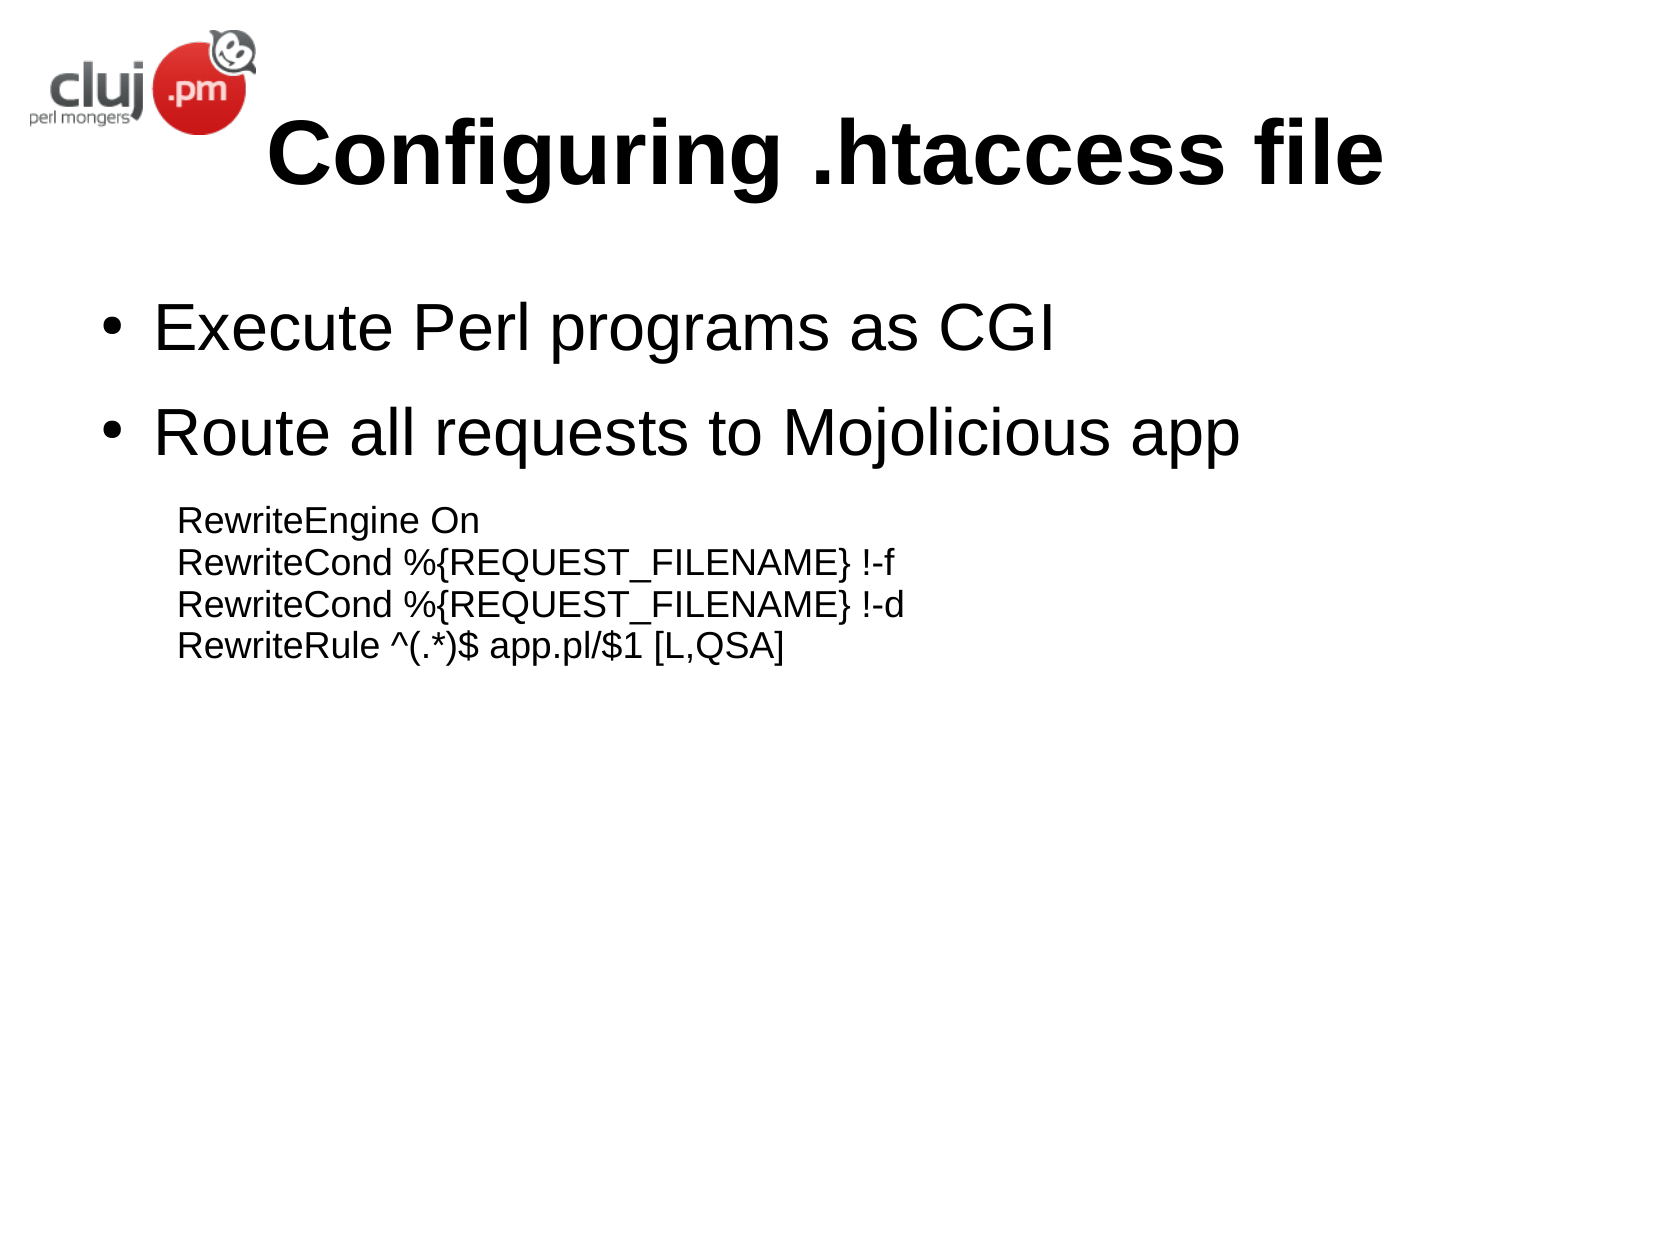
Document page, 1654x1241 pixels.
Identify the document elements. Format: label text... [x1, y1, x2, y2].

picture [30, 30, 256, 135]
title Configuring .htaccess file [82, 49, 1571, 257]
list Execute Perl programs as CGI Route all requests to Mojolicious app [82, 290, 1538, 1010]
text_box RewriteEngine On RewriteCond %{REQUEST_FILENAME} !-f RewriteCond %{REQUEST_FILENAME} !-d RewriteRule ^(.*)$ app.pl/$1 [L,QSA] [162, 491, 1507, 759]
